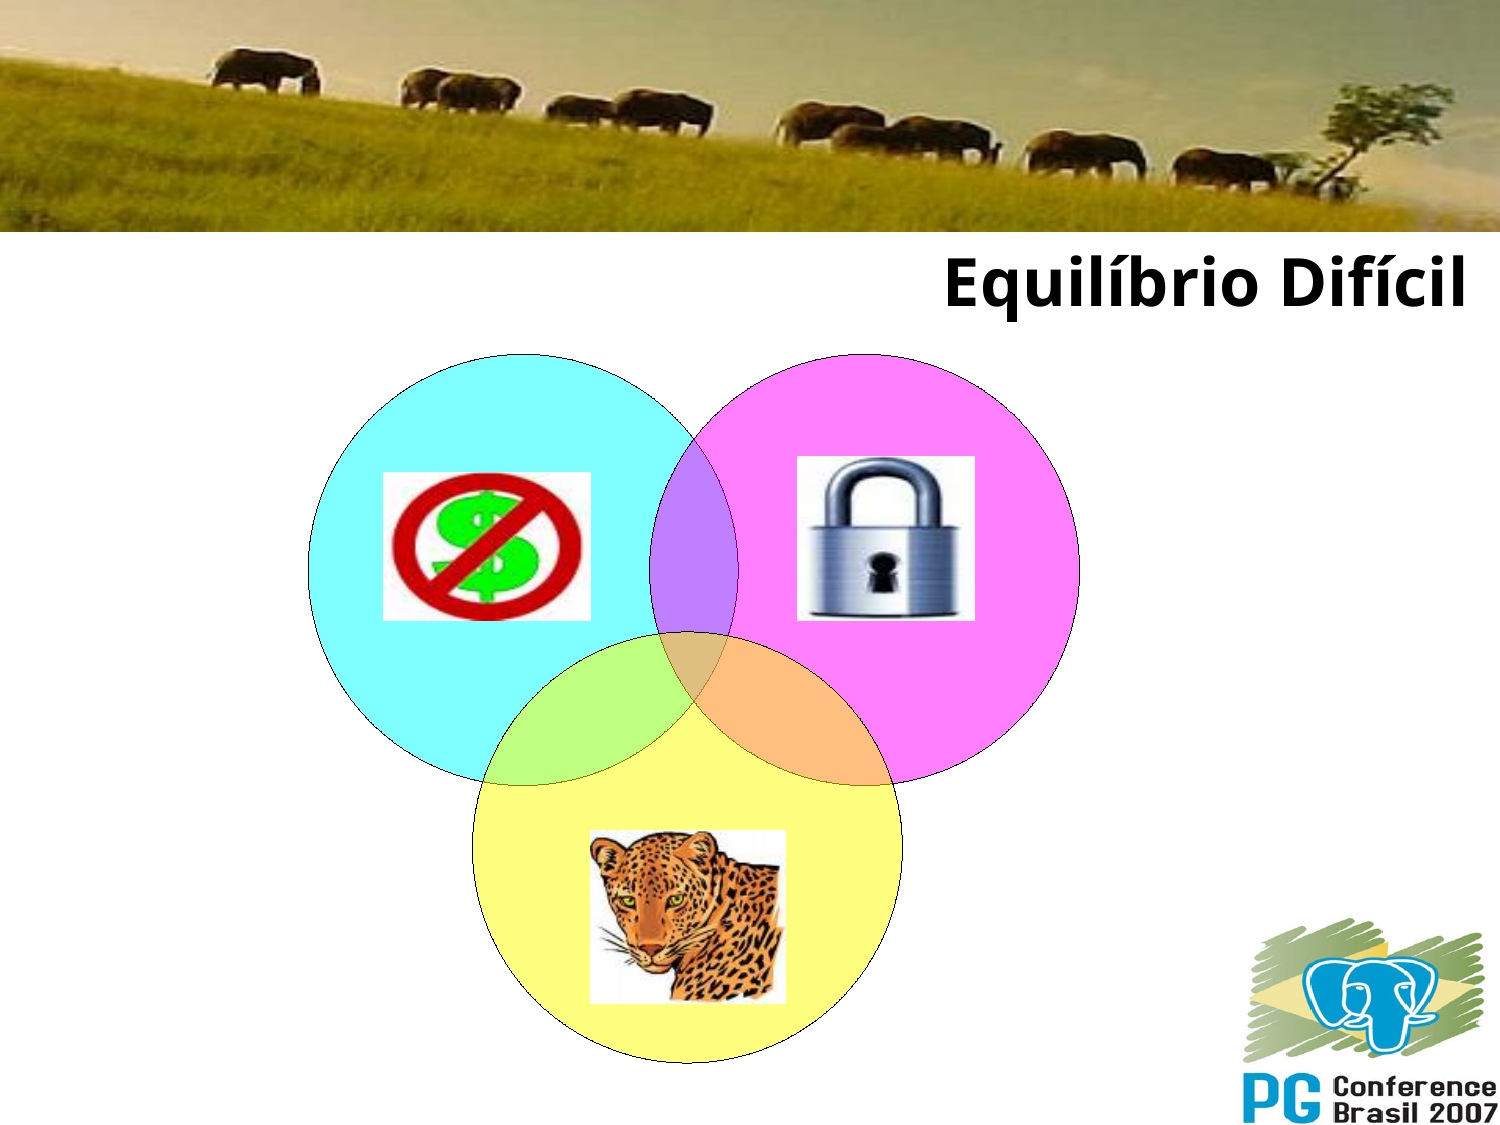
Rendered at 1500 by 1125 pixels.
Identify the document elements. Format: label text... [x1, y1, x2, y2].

picture [1240, 915, 1500, 1125]
text_box [308, 354, 1080, 1064]
picture [797, 456, 975, 621]
picture [590, 830, 786, 1004]
picture [383, 472, 591, 621]
picture [0, 0, 1500, 232]
text_box Equilíbrio Difícil [534, 232, 1497, 329]
